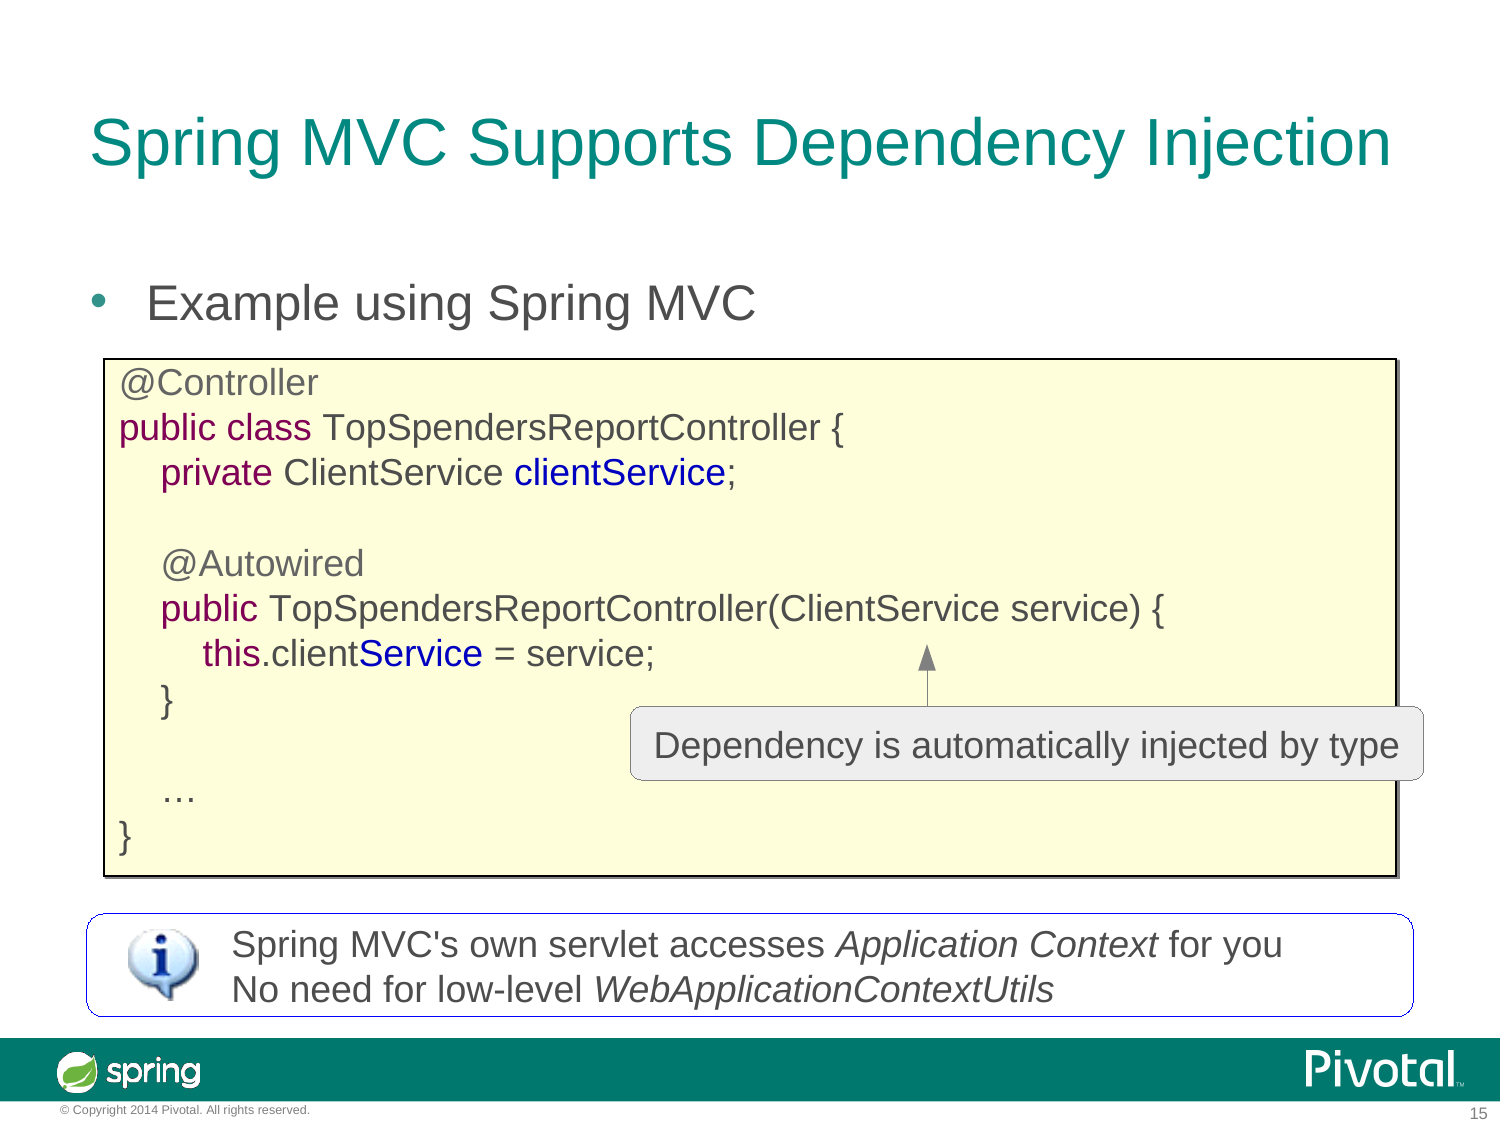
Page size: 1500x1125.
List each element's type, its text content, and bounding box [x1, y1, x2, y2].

picture [32, 1041, 210, 1103]
list Example using Spring MVC [75, 262, 1426, 1005]
text_box Spring MVC's own servlet accesses Application Context for you No need for low-level WebApplicationContextUtils [98, 912, 1389, 1018]
picture [1306, 1050, 1464, 1087]
text_box Dependency is automatically injected by type [630, 706, 1424, 781]
title Spring MVC Supports Dependency Injection [75, 45, 1426, 233]
